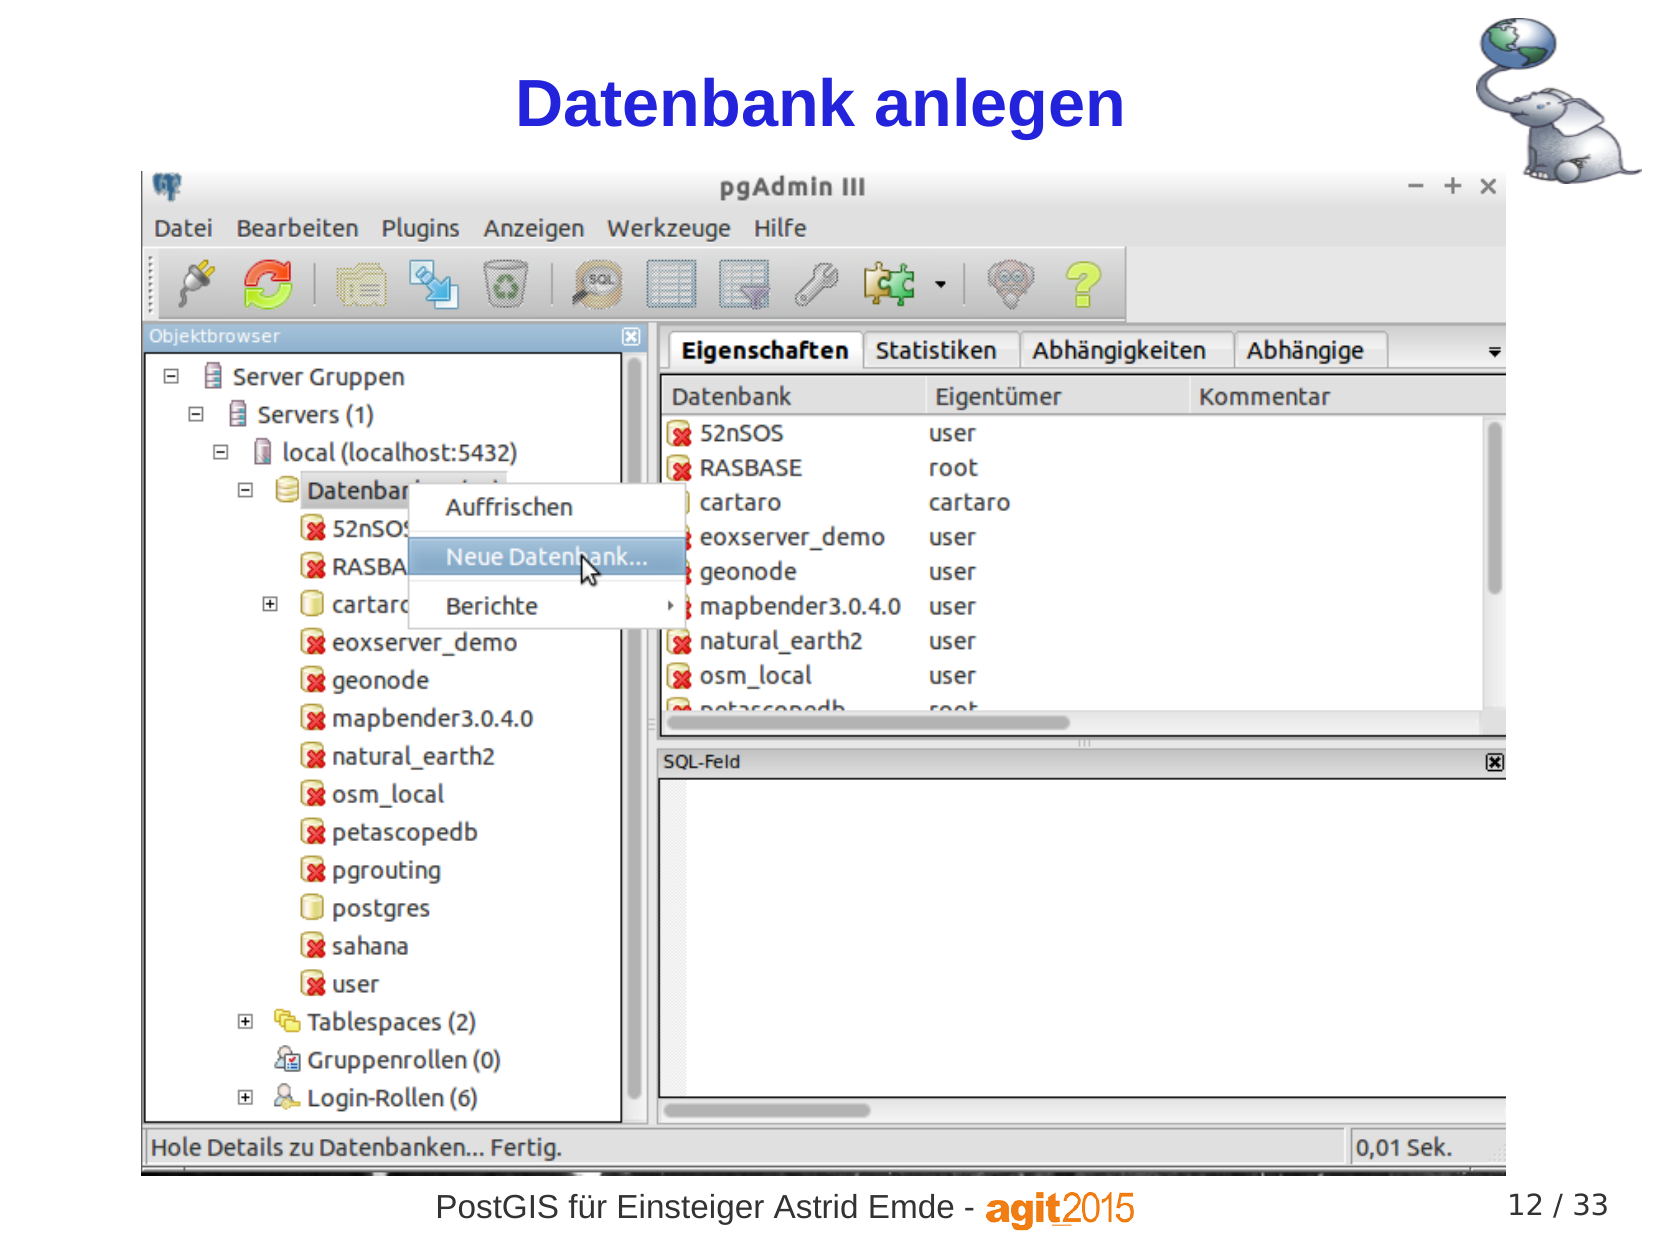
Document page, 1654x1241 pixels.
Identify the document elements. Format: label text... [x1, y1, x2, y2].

picture [986, 1192, 1134, 1231]
title Datenbank anlegen [76, 29, 1565, 178]
picture [141, 18, 1642, 1176]
